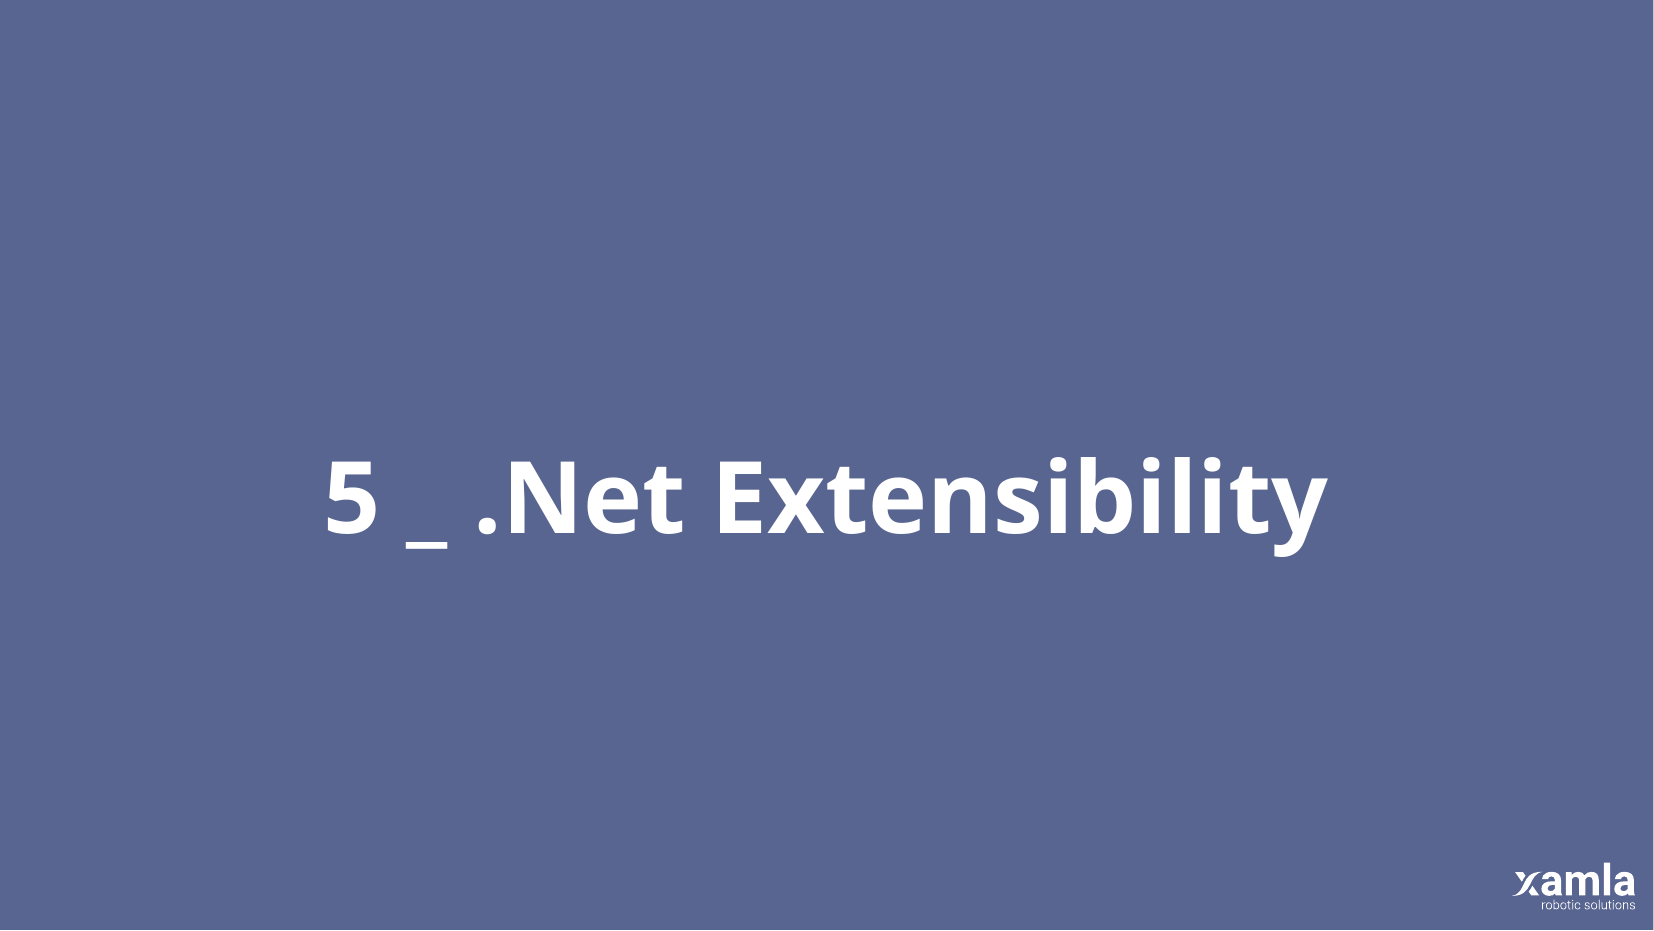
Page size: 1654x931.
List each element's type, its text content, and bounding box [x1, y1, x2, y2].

picture [1511, 862, 1636, 910]
text_box 5 _ .Net Extensibility [0, 419, 1654, 573]
